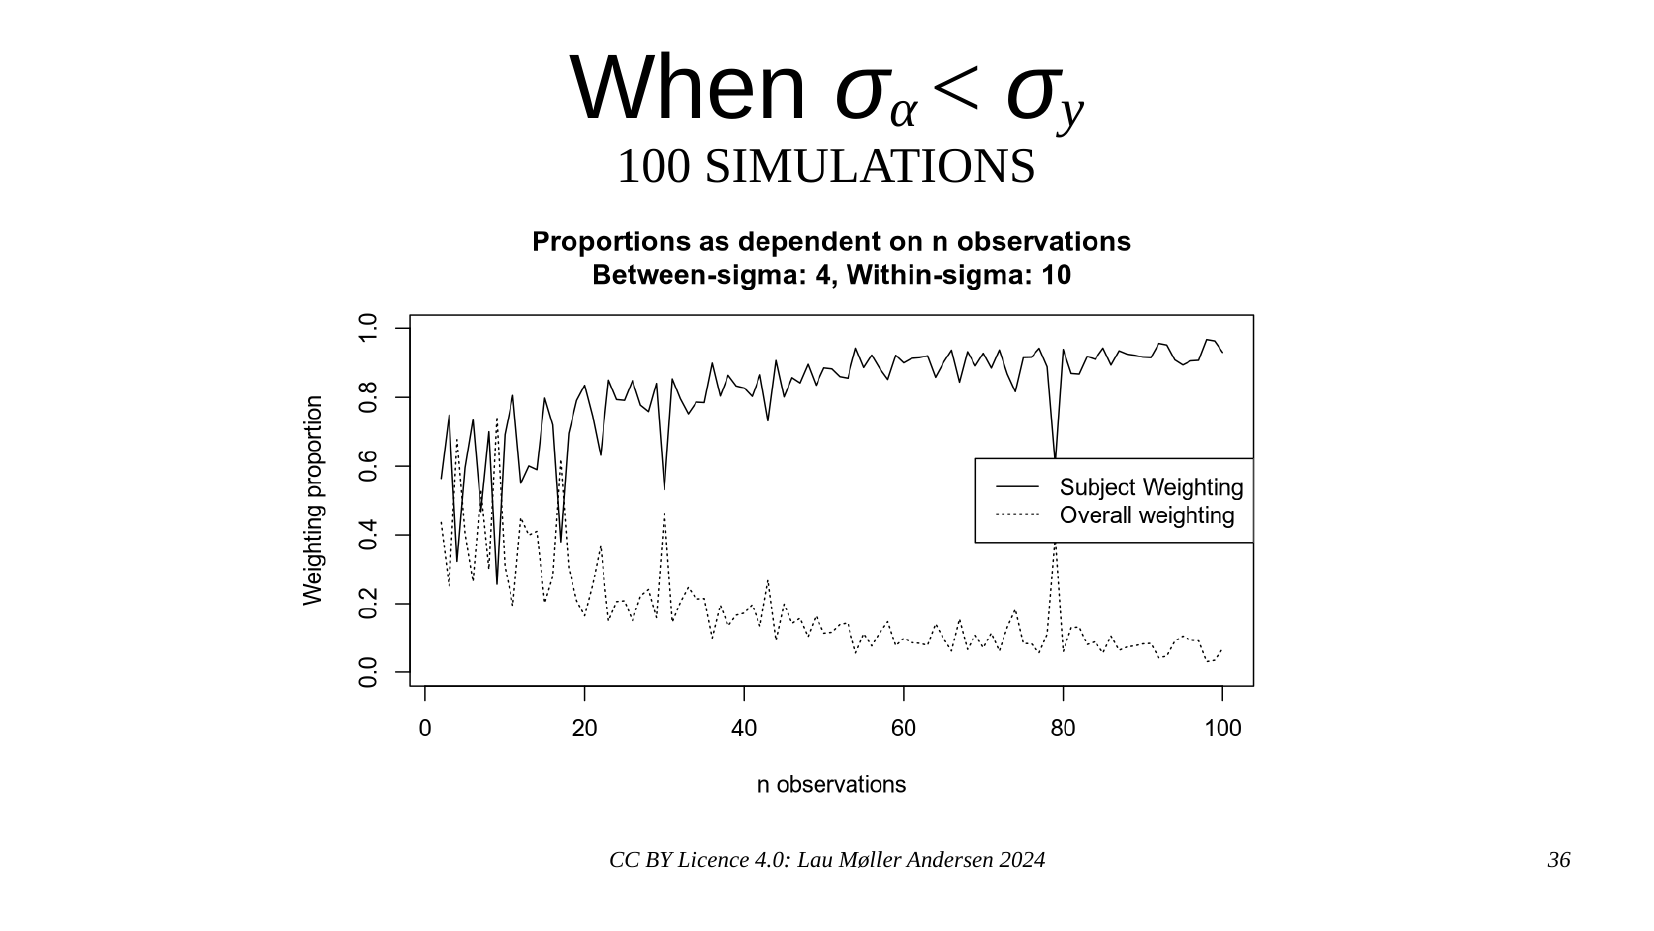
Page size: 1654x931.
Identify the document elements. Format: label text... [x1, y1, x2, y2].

picture [295, 200, 1312, 828]
title When σα < σy 100 SIMULATIONS [82, 35, 1571, 194]
